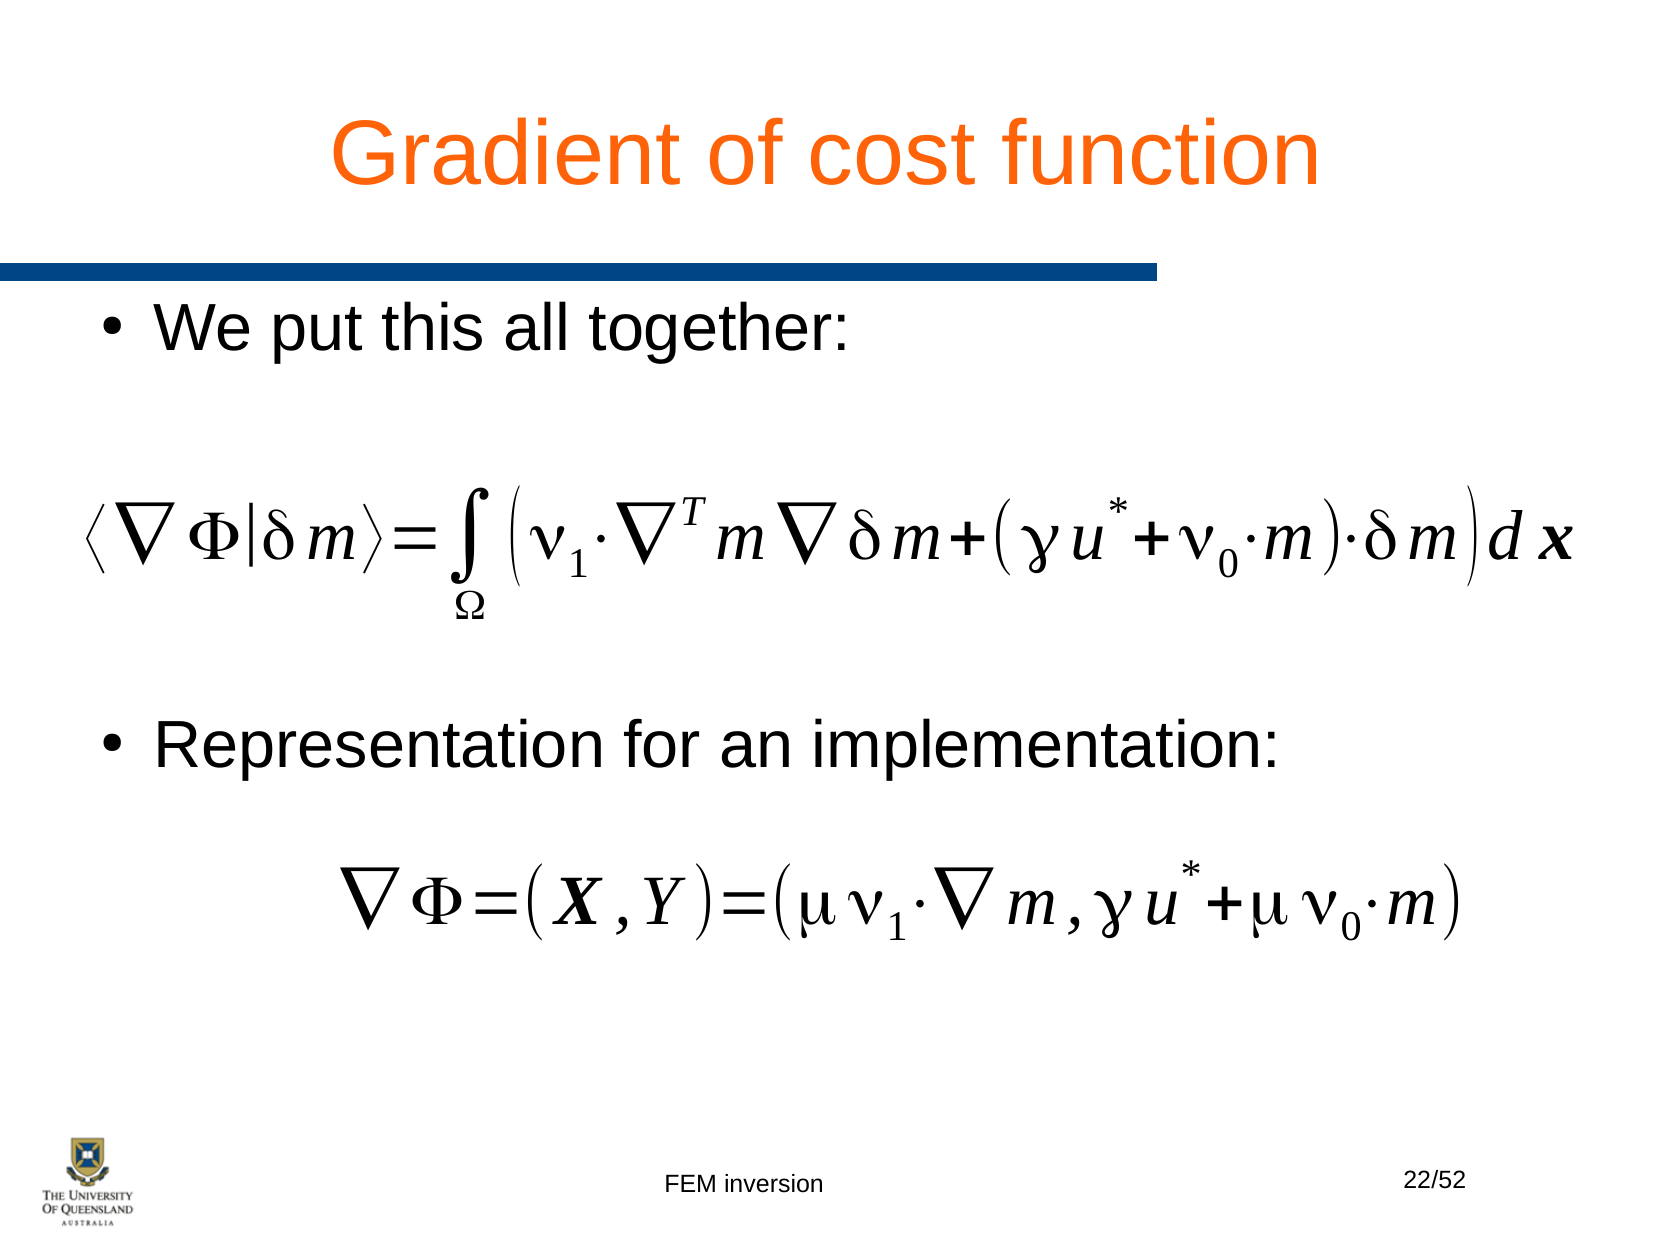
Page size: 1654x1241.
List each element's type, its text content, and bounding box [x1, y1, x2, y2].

list We put this all together: Representation for an implementation: [82, 622, 1571, 1010]
chart [77, 481, 1583, 622]
picture [35, 1133, 142, 1235]
chart [330, 850, 1471, 950]
list We put this all together: Representation for an implementation: [82, 290, 1571, 481]
title Gradient of cost function [82, 49, 1571, 257]
